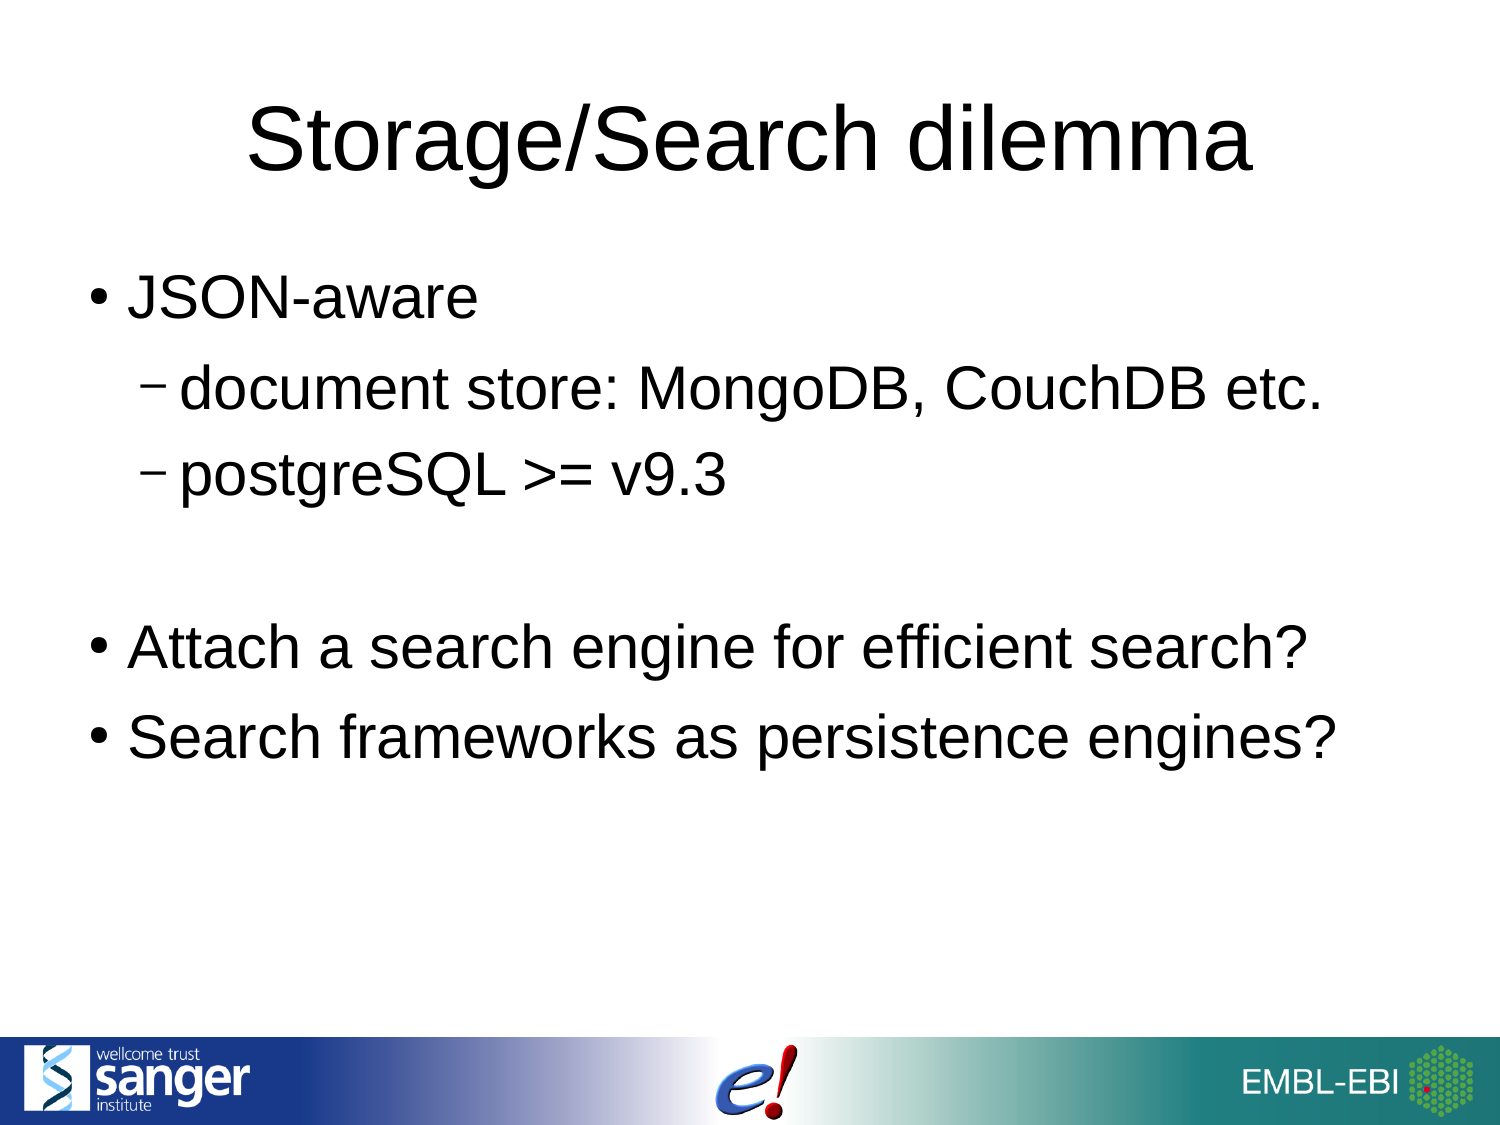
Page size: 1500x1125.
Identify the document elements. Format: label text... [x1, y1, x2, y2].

list JSON-aware document store: MongoDB, CouchDB etc. postgreSQL >= v9.3 Attach a search engine for efficient search? Search frameworks as persistence engines? [75, 263, 1395, 916]
picture [0, 1037, 1500, 1125]
title Storage/Search dilemma [75, 44, 1425, 233]
